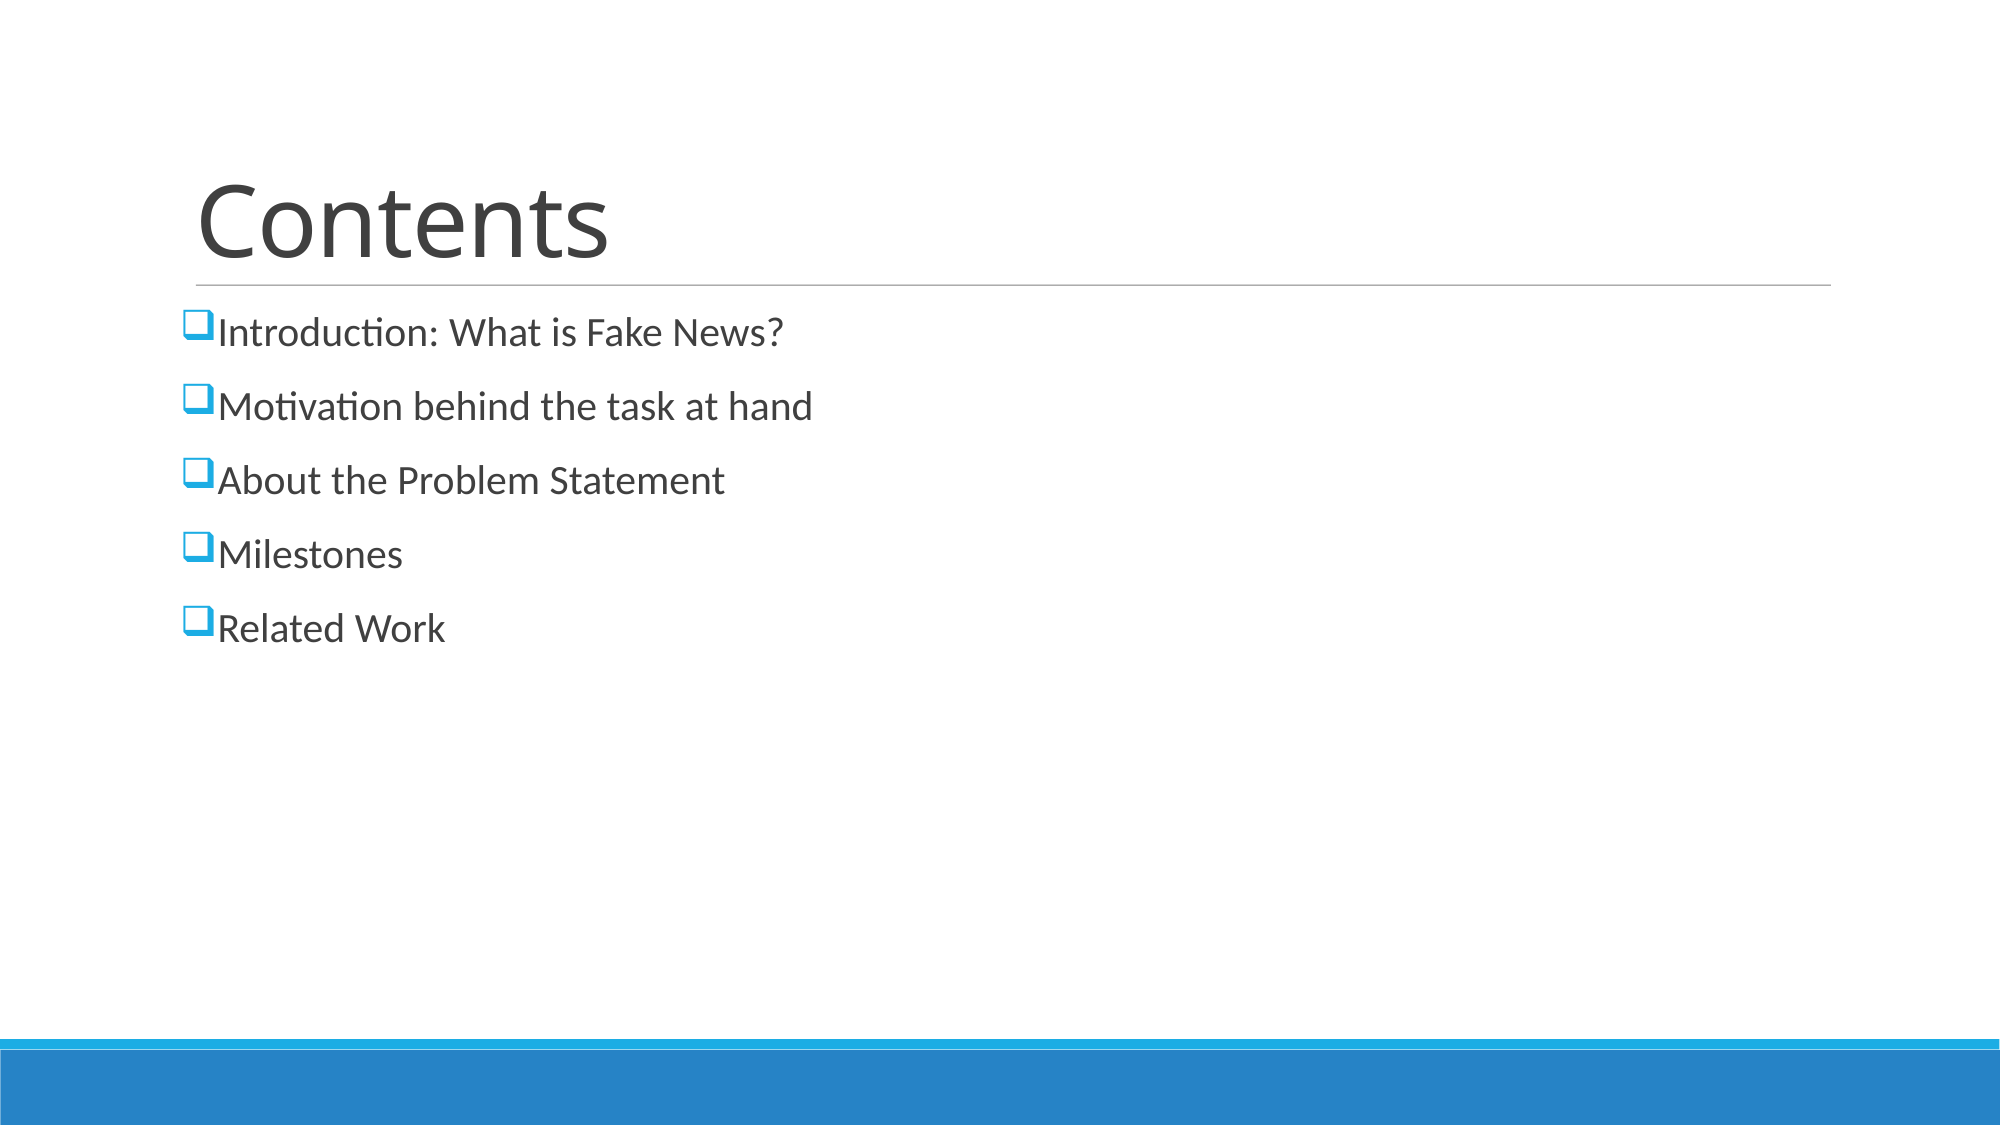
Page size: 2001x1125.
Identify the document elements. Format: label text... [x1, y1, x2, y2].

list Introduction: What is Fake News? Motivation behind the task at hand About the Problem Statement Milestones Related Work [180, 302, 1830, 963]
title Contents [180, 47, 1830, 285]
